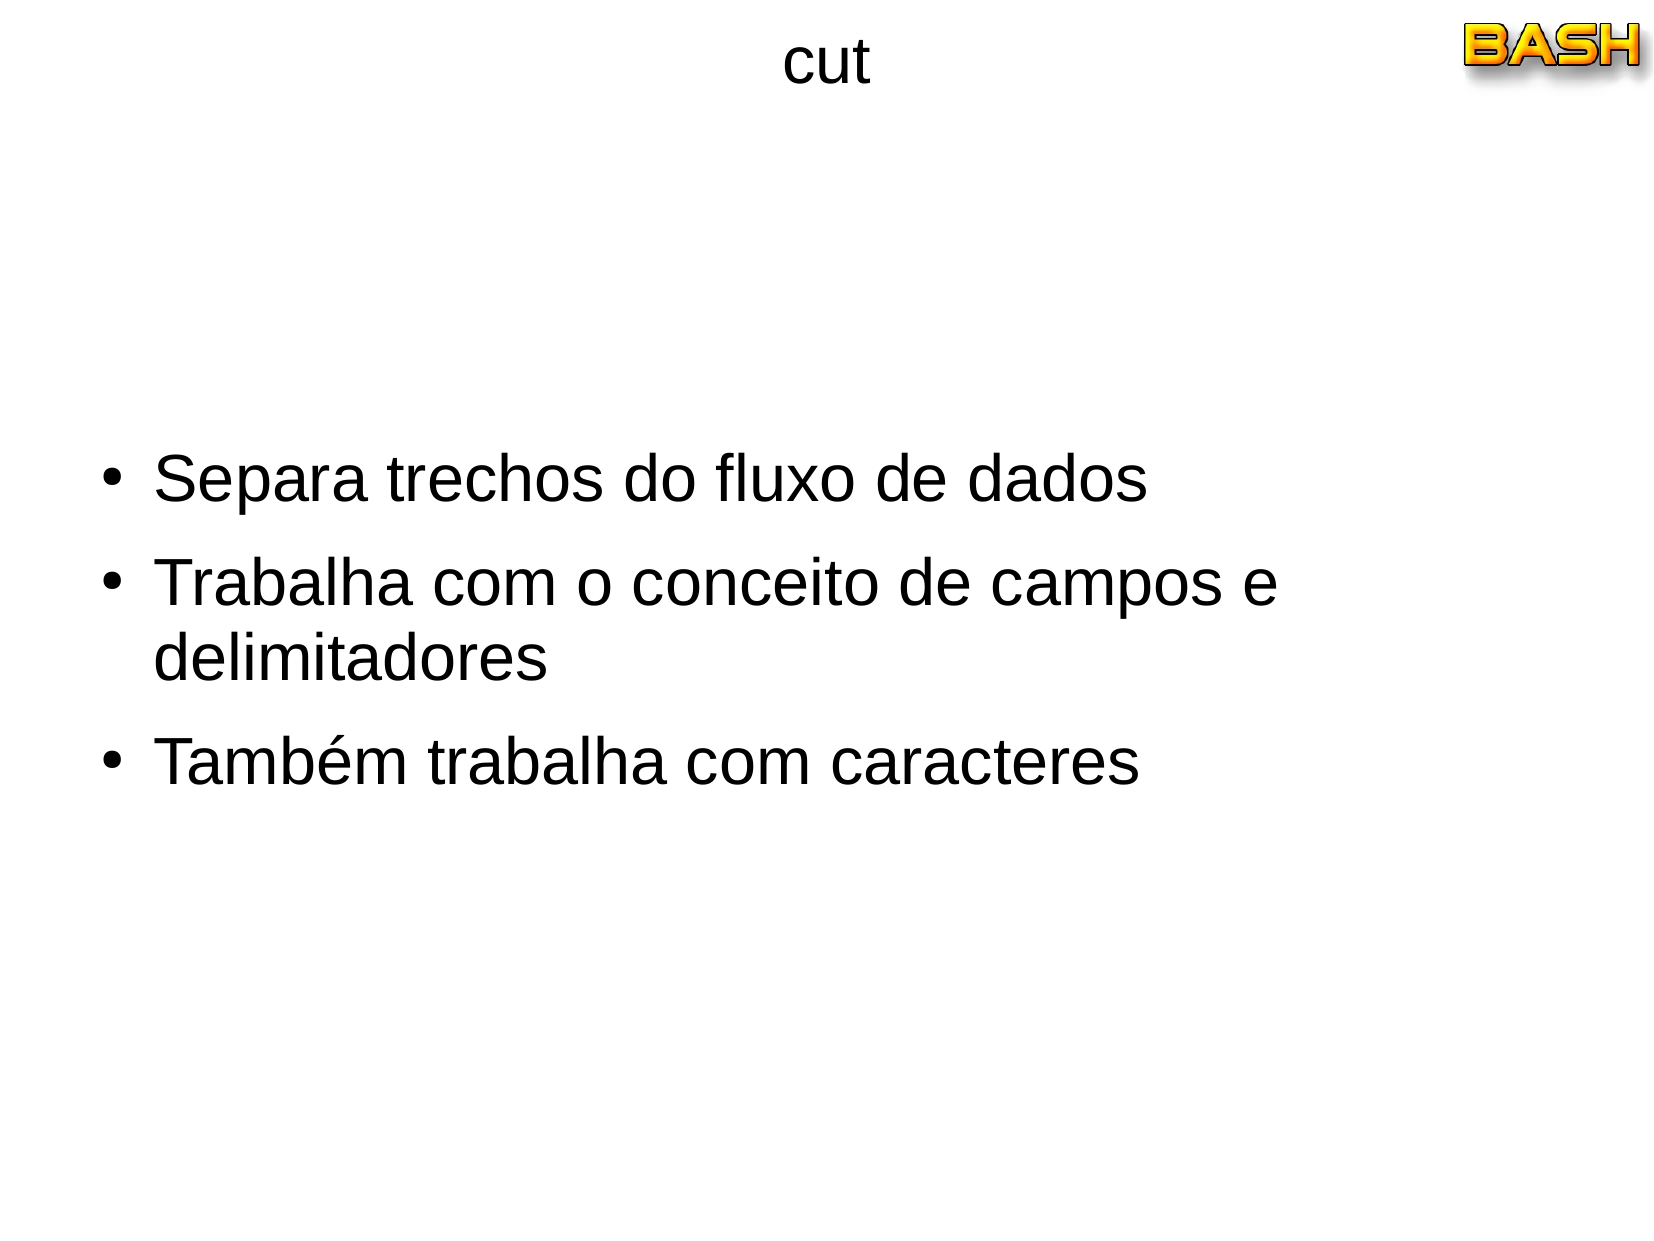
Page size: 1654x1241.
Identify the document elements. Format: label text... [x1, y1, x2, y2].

picture [1450, 0, 1654, 96]
list Separa trechos do fluxo de dados Trabalha com o conceito de campos e delimitadores Também trabalha com caracteres [82, 441, 1571, 800]
title cut [82, 22, 1571, 98]
